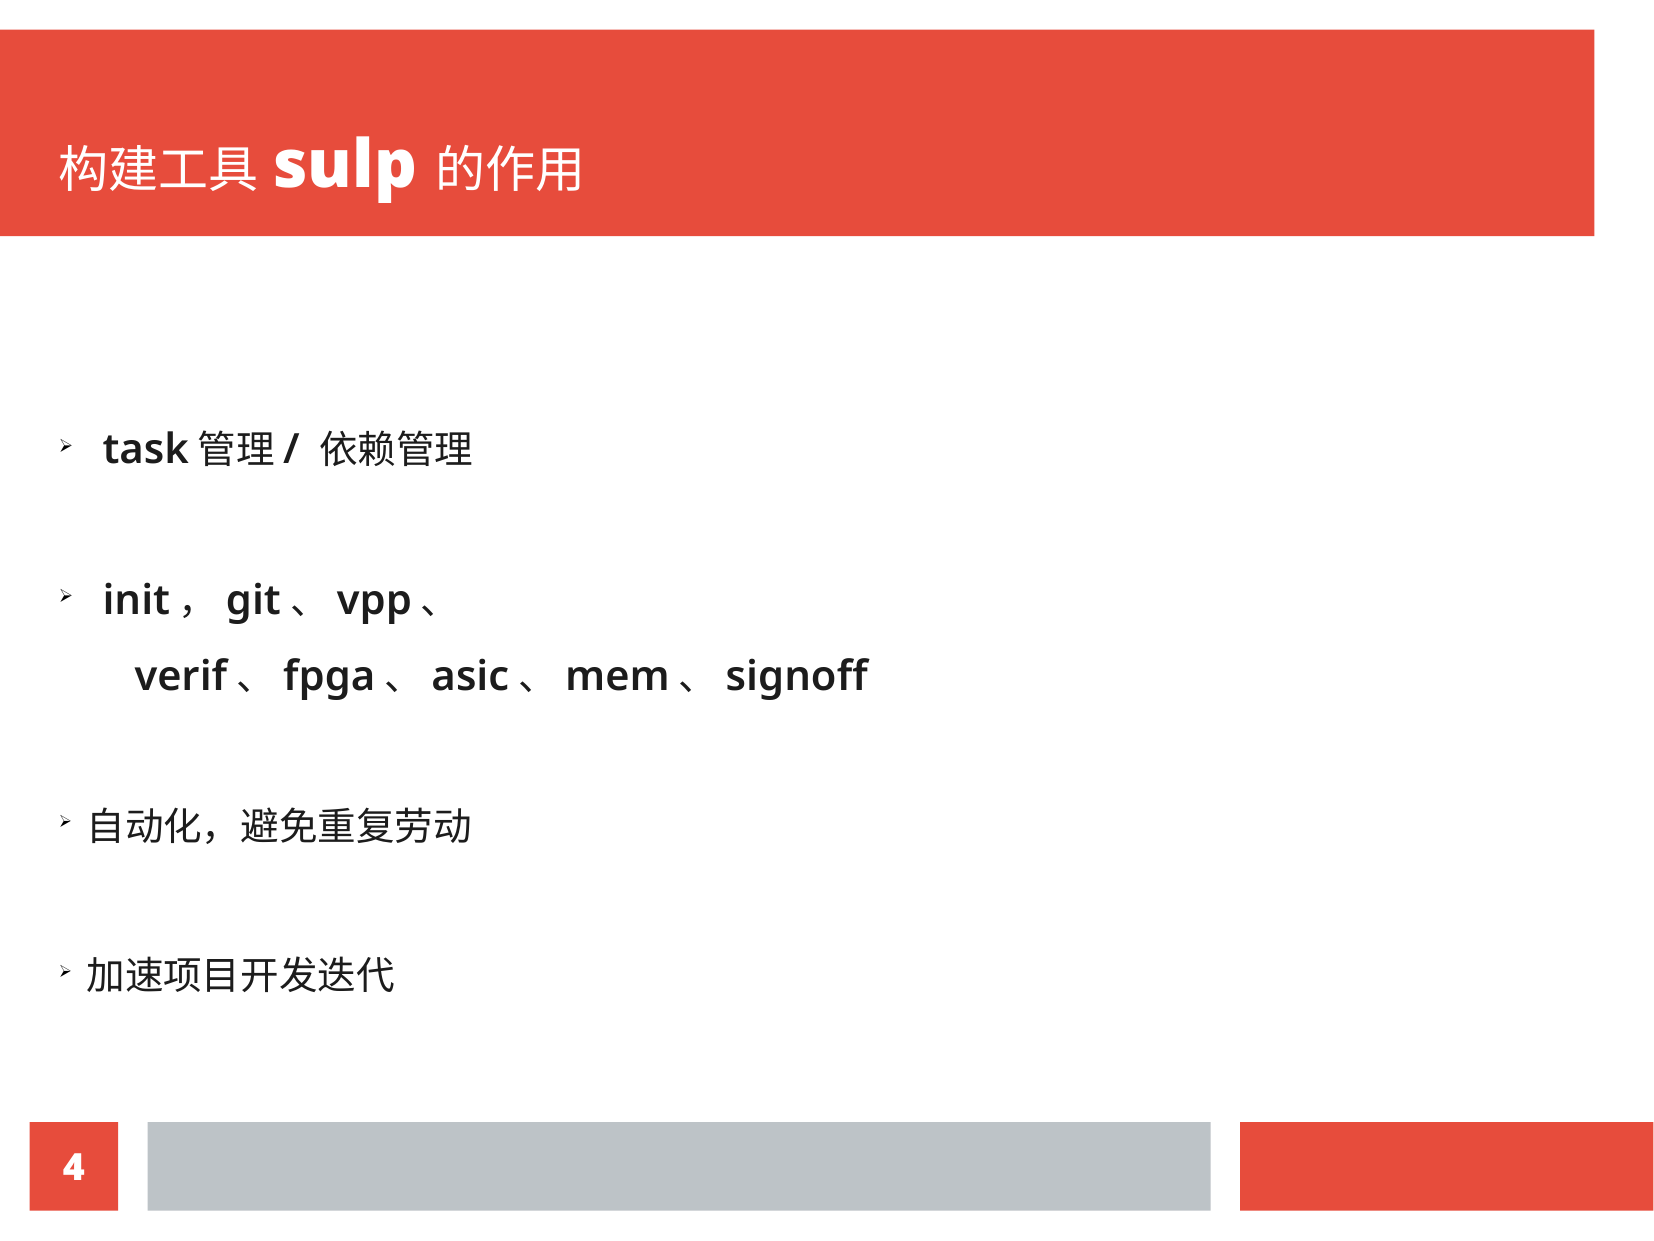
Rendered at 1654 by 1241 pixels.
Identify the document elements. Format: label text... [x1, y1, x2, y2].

list task管理/ 依赖管理 init，git、vpp、 verif、fpga、asic、mem、signoff 自动化，避免重复劳动 加速项目开发迭代 [59, 419, 1565, 1004]
title 构建工具sulp的作用 [59, 59, 1595, 207]
